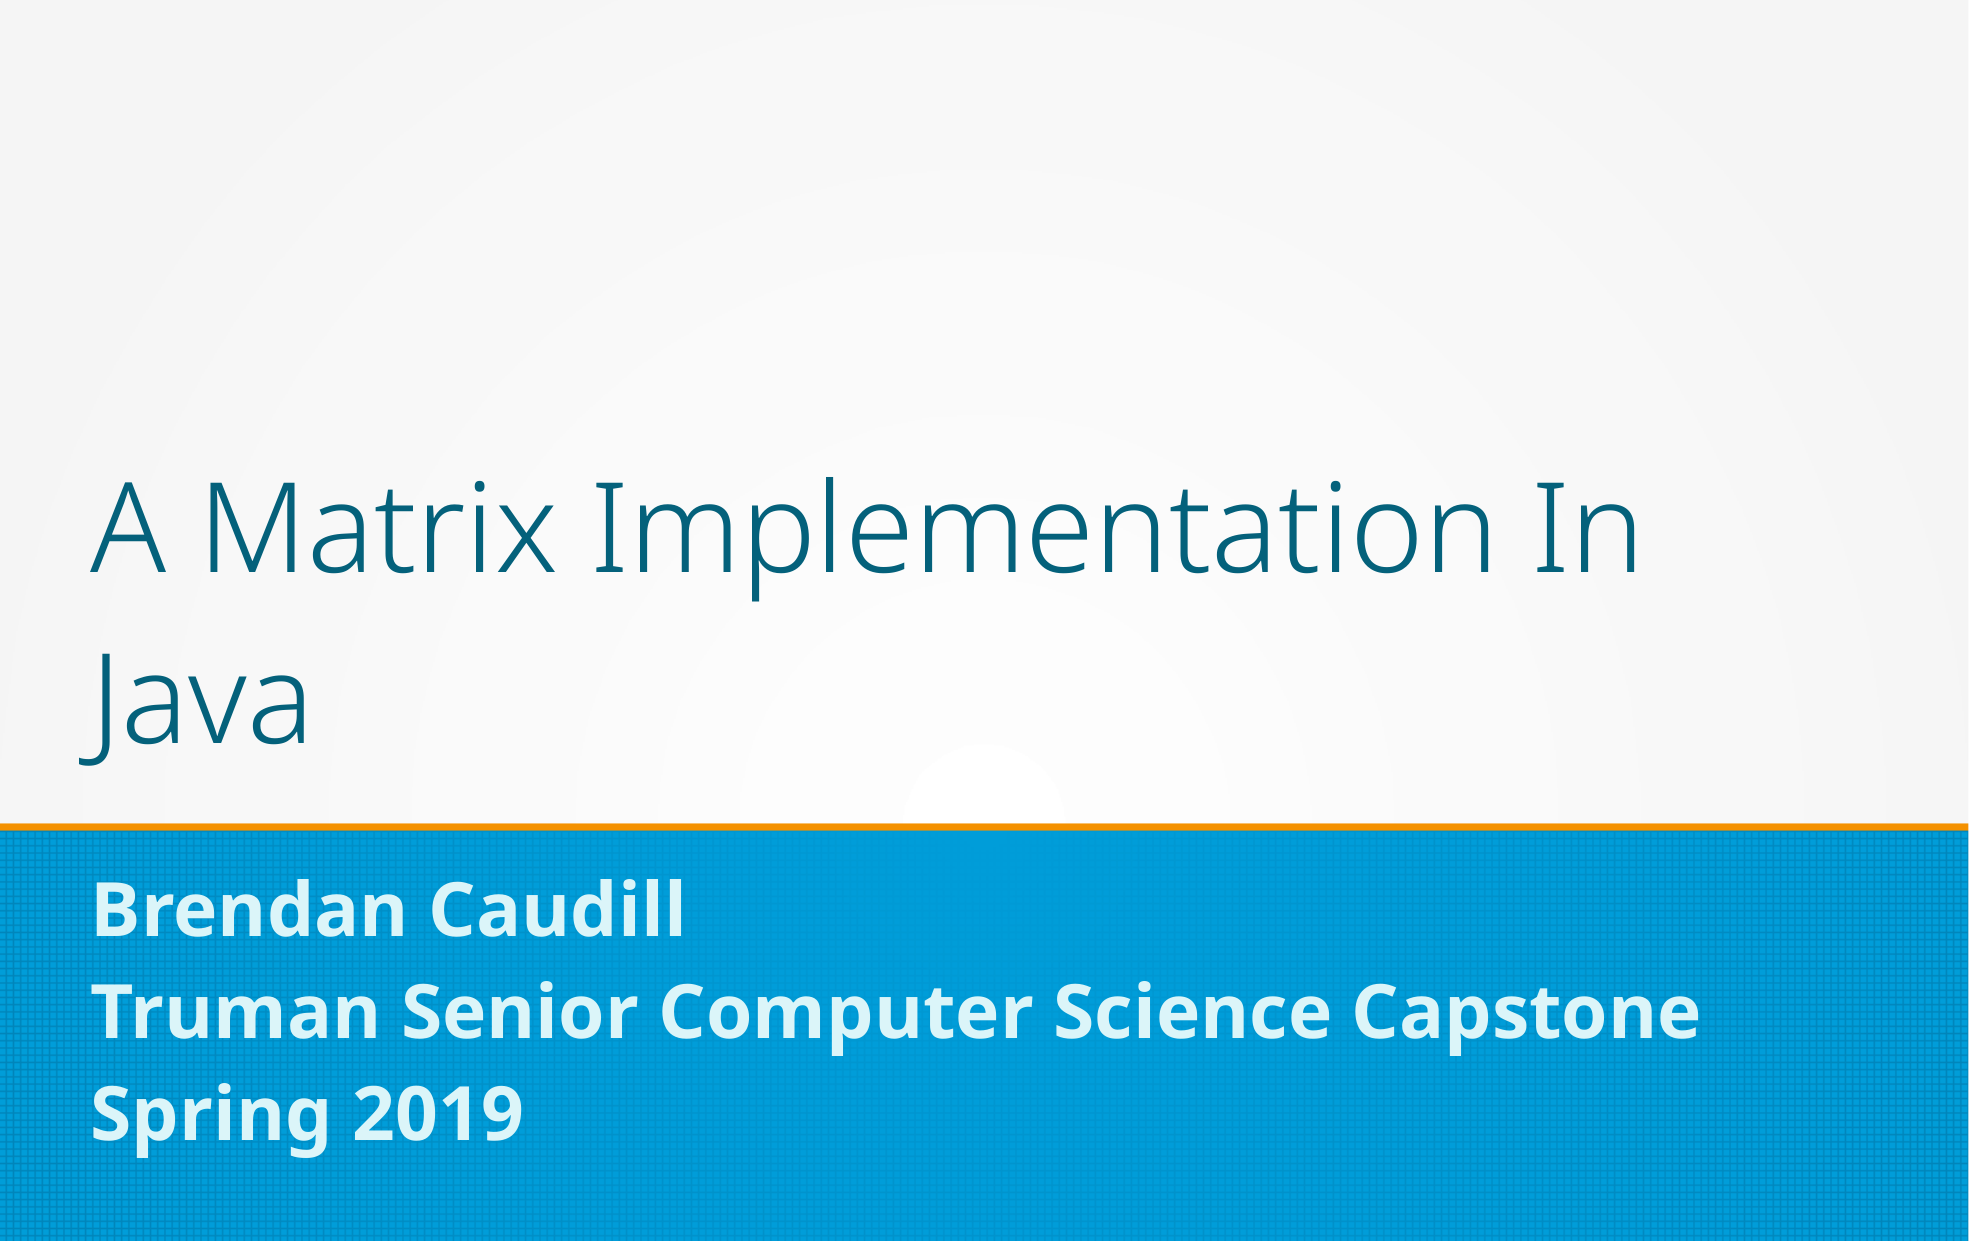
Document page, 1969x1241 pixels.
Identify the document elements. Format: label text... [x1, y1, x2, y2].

picture [0, 0, 1969, 830]
subtitle Brendan Caudill Truman Senior Computer Science Capstone Spring 2019 [90, 855, 1861, 1139]
title A Matrix Implementation In Java [90, 49, 1862, 781]
